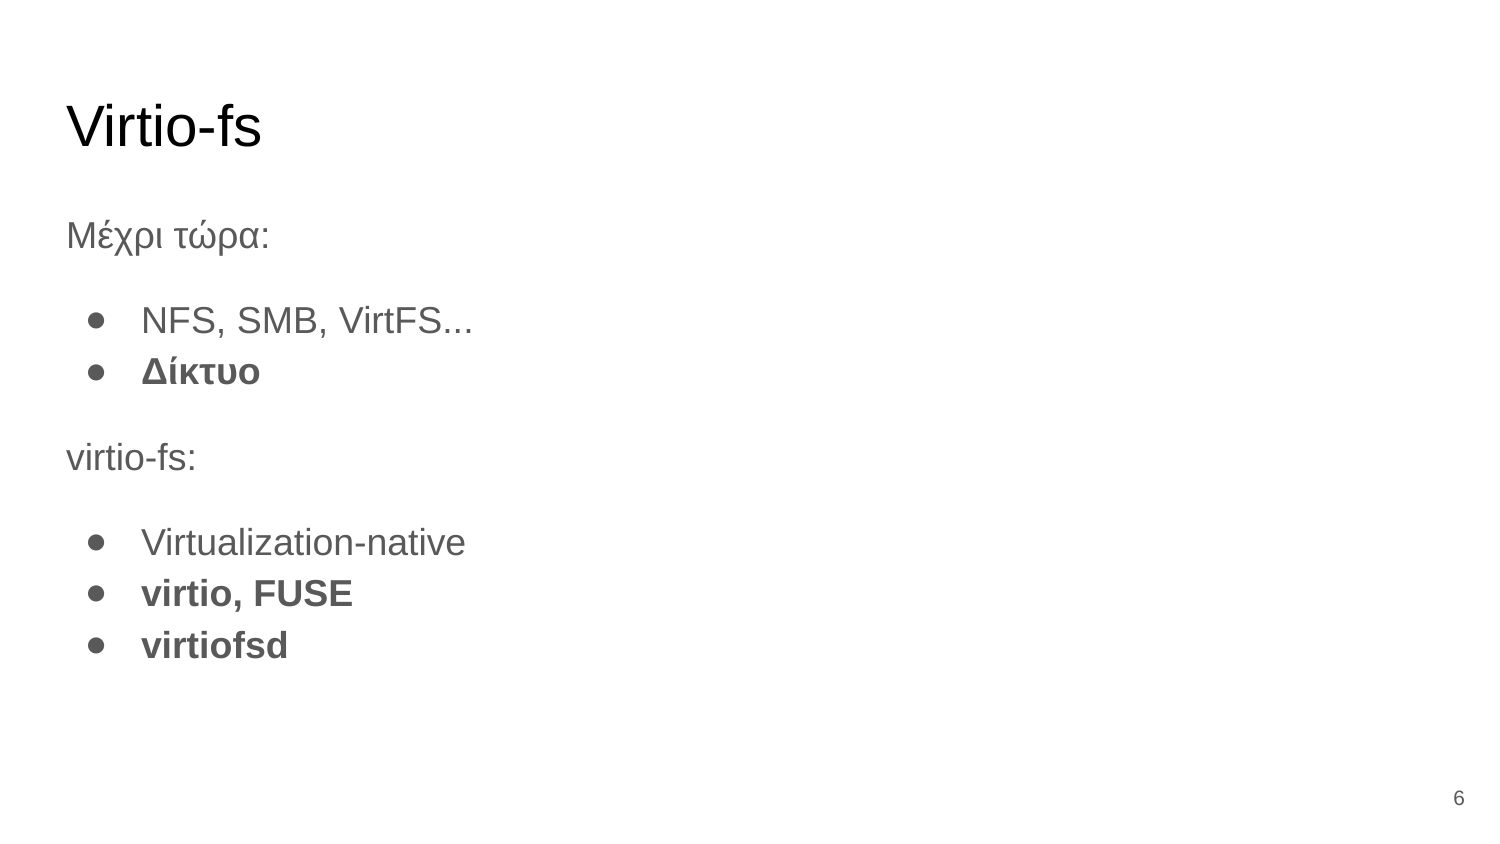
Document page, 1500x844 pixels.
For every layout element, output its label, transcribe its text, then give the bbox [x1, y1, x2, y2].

list Μέχρι τώρα: NFS, SMB, VirtFS... Δίκτυο virtio-fs: Virtualization-native virtio, FUSE virtiofsd [51, 189, 1449, 750]
title Virtio-fs [51, 72, 1449, 167]
slide_number <number> [1389, 764, 1480, 830]
